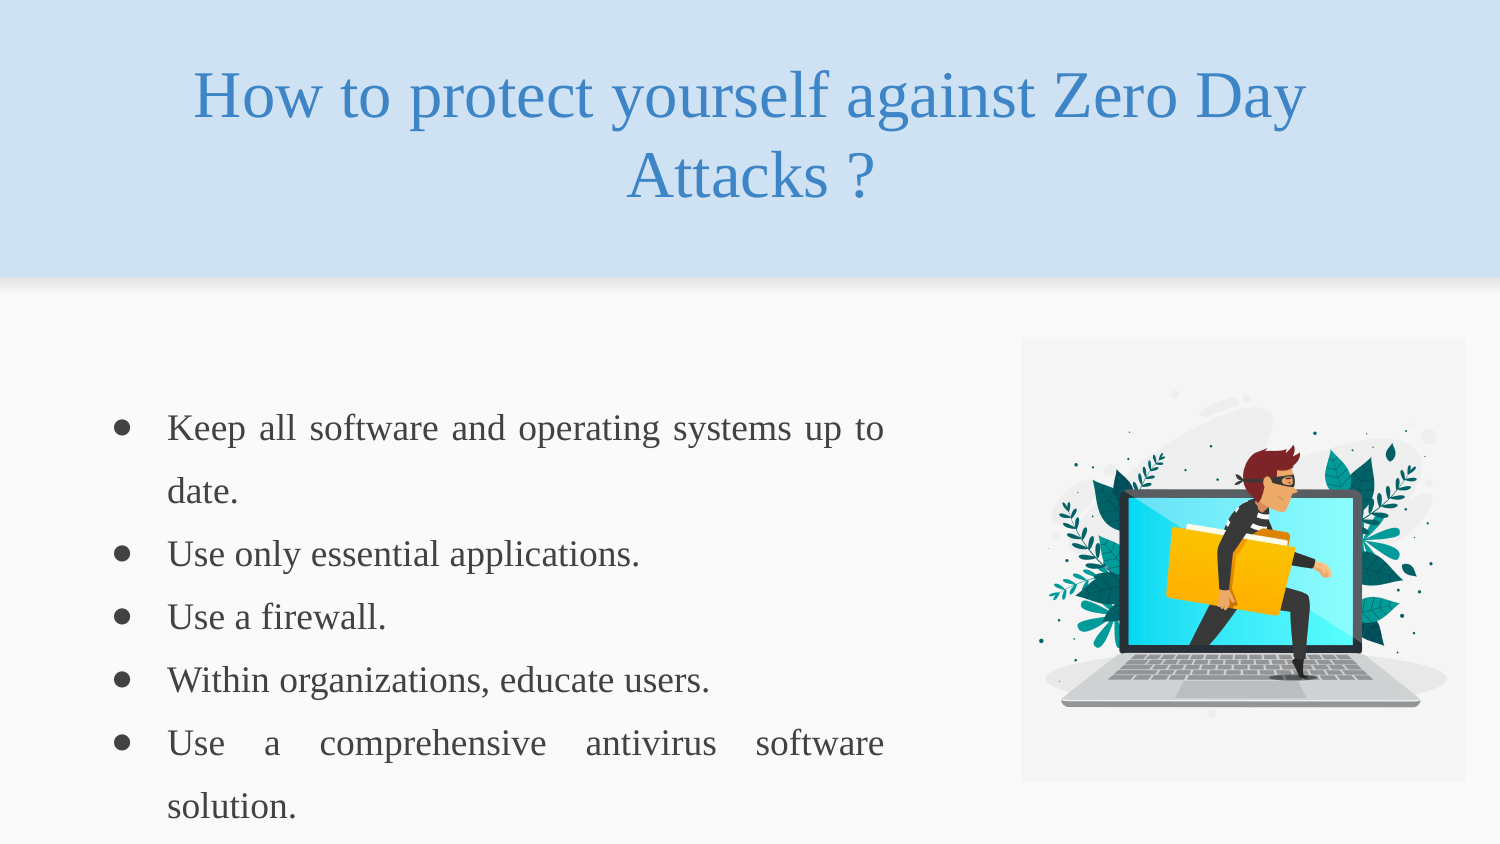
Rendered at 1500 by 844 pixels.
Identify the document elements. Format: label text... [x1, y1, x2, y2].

picture [1021, 337, 1466, 782]
text_box [0, 0, 1500, 278]
list Keep all software and operating systems up to date. Use only essential applications. Use a firewall. Within organizations, educate users. Use a comprehensive antivirus software solution. [77, 370, 901, 815]
title How to protect yourself against Zero Day Attacks ? [77, 100, 1426, 227]
